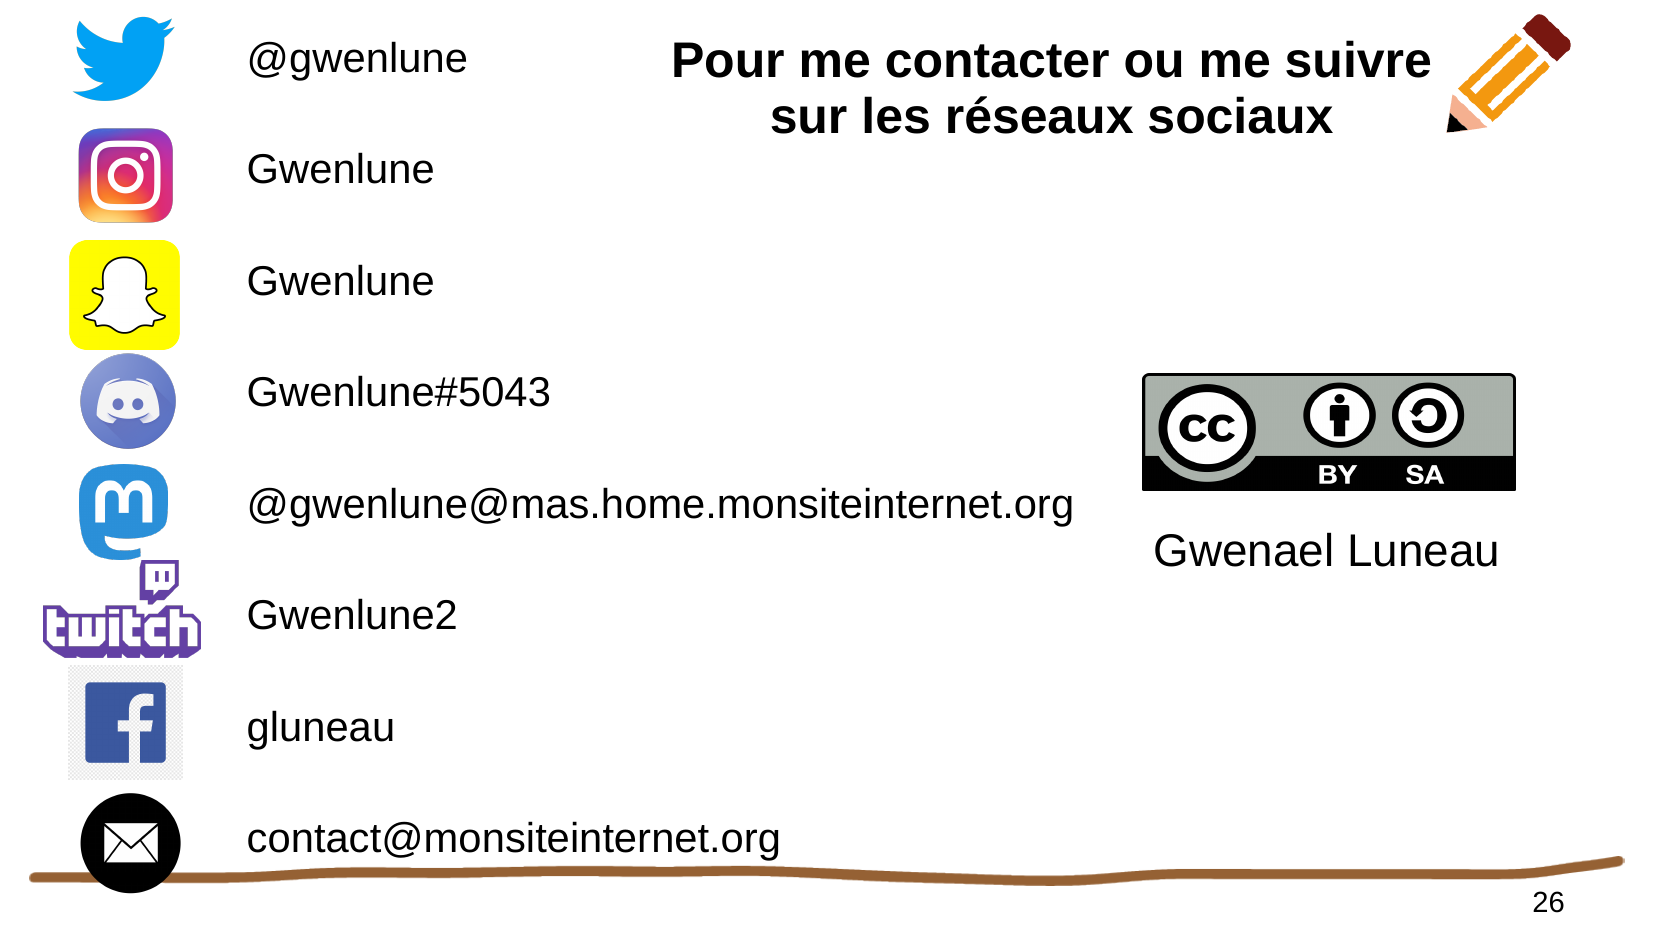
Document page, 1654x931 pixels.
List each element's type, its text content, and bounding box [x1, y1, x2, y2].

picture [1446, 14, 1571, 133]
picture [69, 240, 180, 453]
picture [68, 665, 183, 780]
text_box @gwenlune Gwenlune Gwenlune Gwenlune#5043 @gwenlune@mas.home.monsiteinternet.org Gwenlune2 gluneau contact@monsiteinternet.org [231, 27, 1090, 870]
text_box Pour me contacter ou me suivre sur les réseaux sociaux [656, 25, 1458, 208]
picture [74, 123, 180, 229]
picture [29, 783, 1625, 903]
picture [48, 16, 199, 102]
picture [1142, 373, 1516, 491]
picture [43, 464, 201, 658]
subtitle Gwenael Luneau [1140, 505, 1515, 596]
